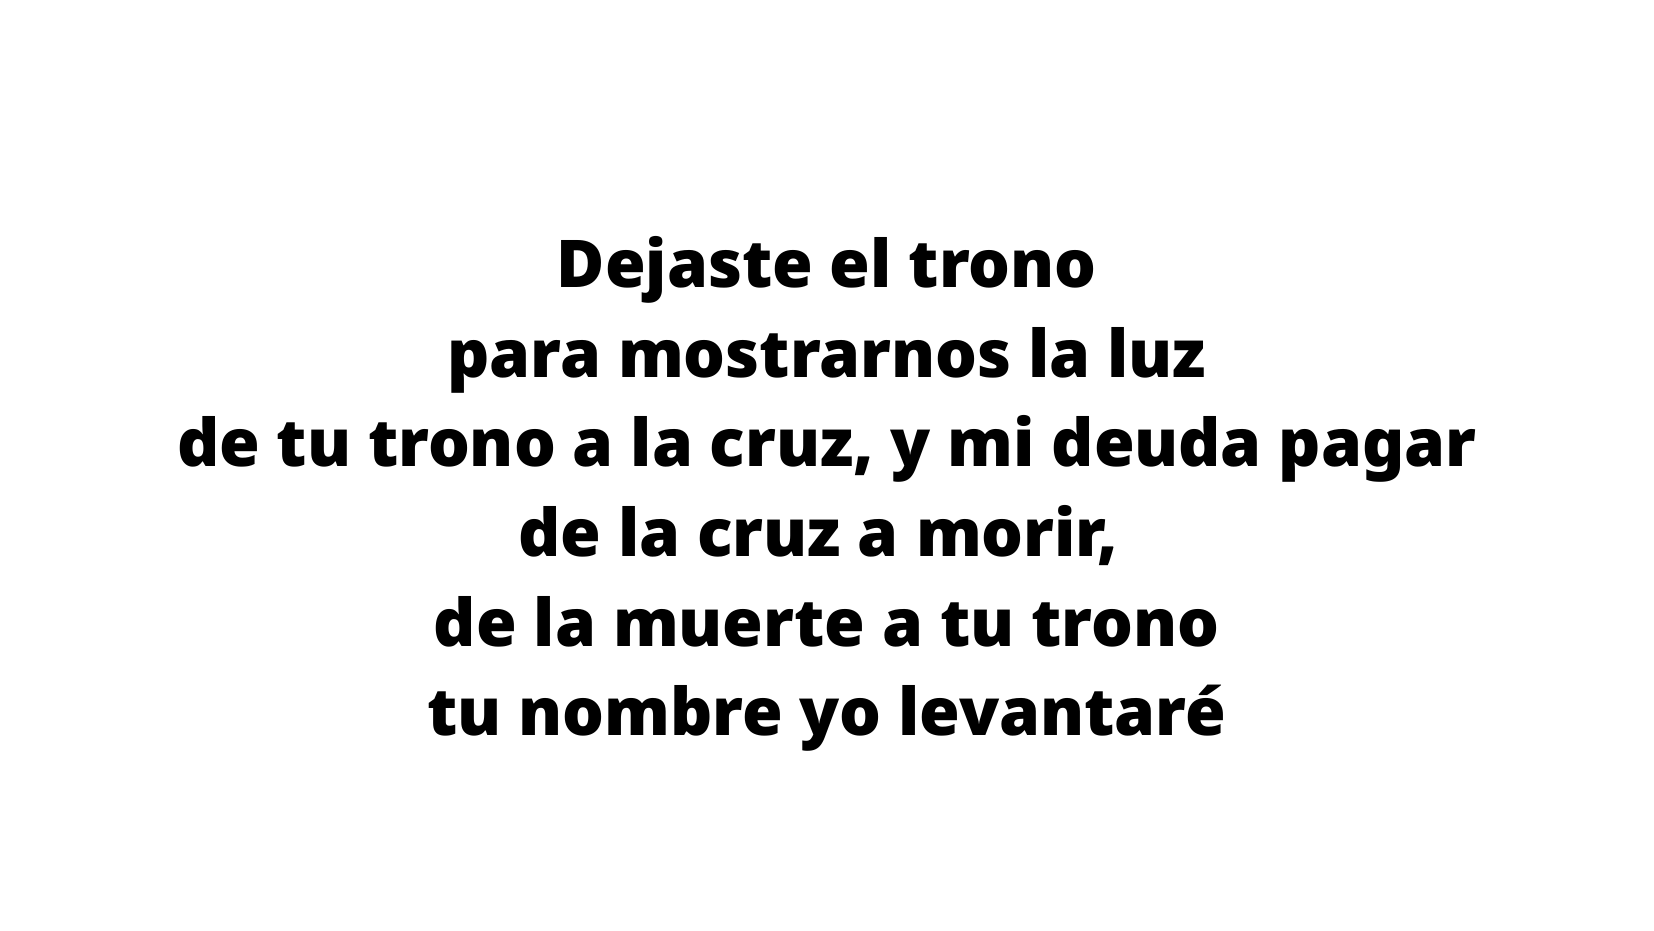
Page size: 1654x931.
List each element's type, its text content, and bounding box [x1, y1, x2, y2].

list Dejaste el trono para mostrarnos la luz de tu trono a la cruz, y mi deuda pagar de la cruz a morir, de la muerte a tu trono tu nombre yo levantaré [82, 217, 1571, 758]
